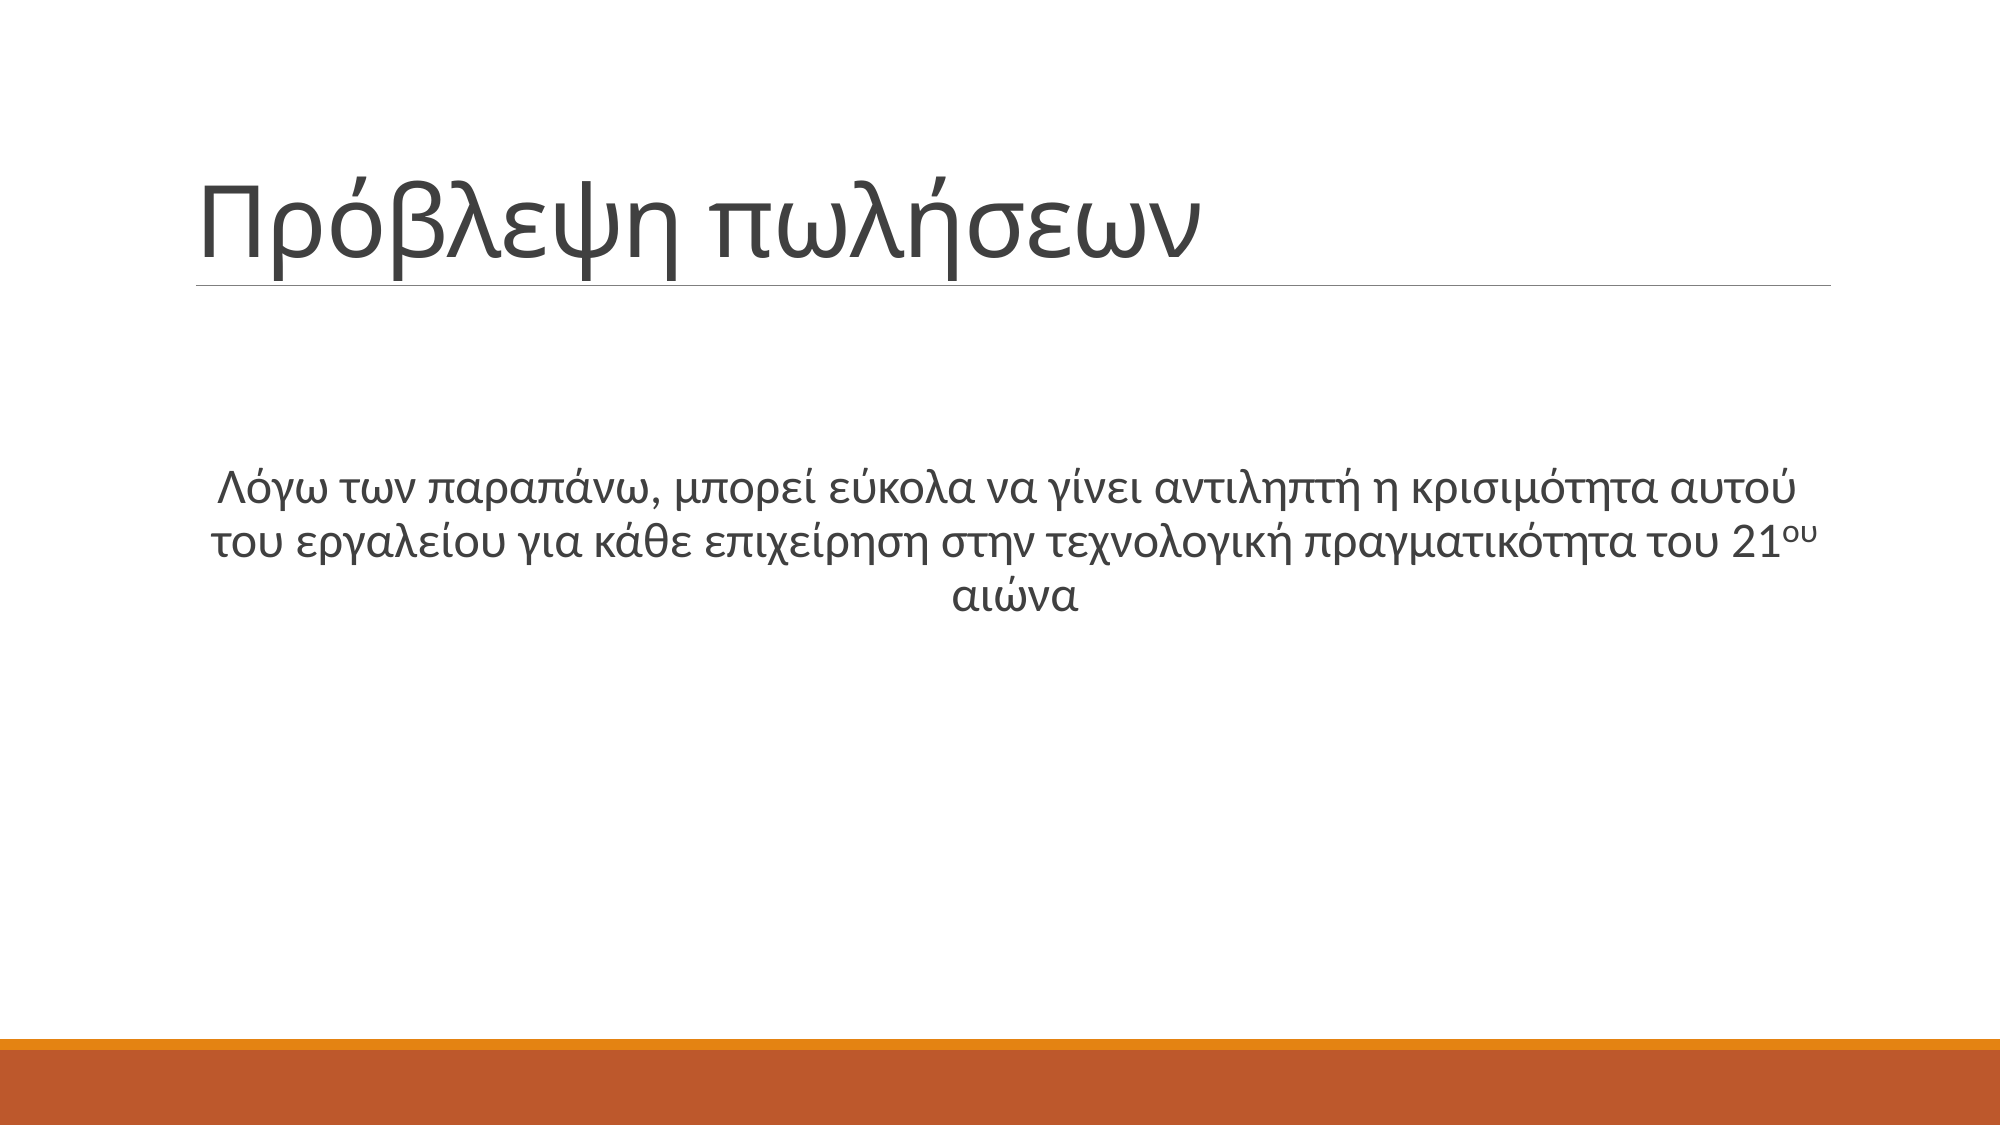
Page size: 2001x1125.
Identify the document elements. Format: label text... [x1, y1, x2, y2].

title Πρόβλεψη πωλήσεων [180, 47, 1831, 286]
list Λόγω των παραπάνω, μπορεί εύκολα να γίνει αντιληπτή η κρισιμότητα αυτού του εργαλείου για κάθε επιχείρηση στην τεχνολογική πραγματικότητα του 21ου αιώνα [174, 452, 1825, 767]
